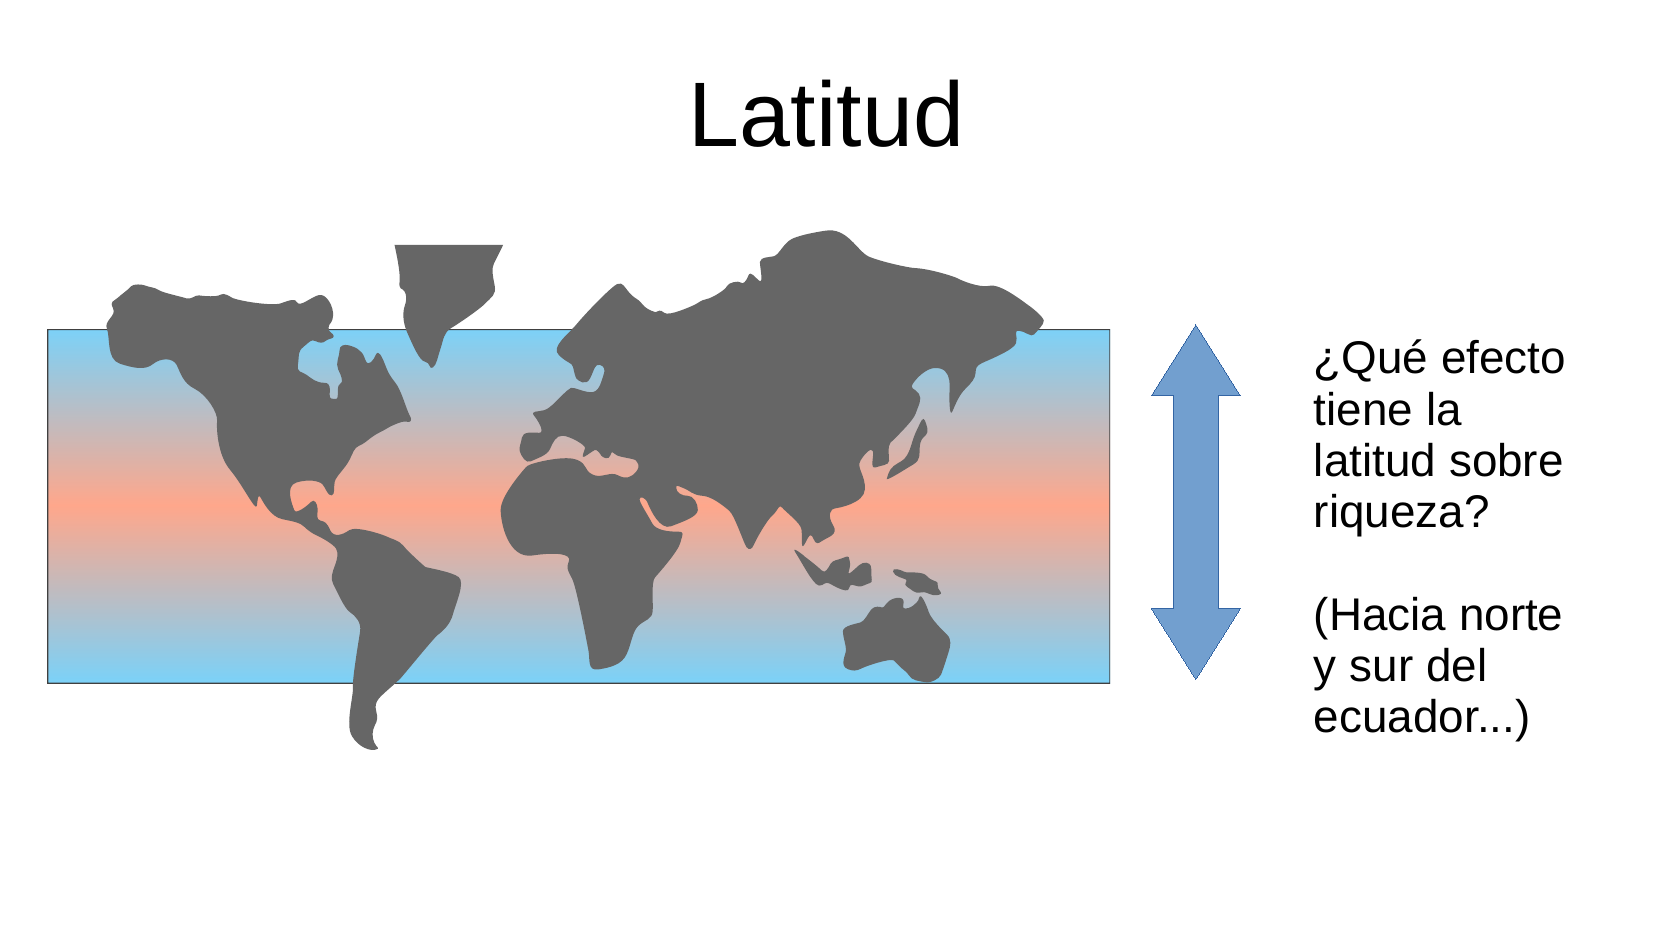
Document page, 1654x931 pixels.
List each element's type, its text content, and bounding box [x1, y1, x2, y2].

text_box [1151, 324, 1241, 680]
text_box [1044, 329, 1111, 684]
title Latitud [82, 37, 1571, 193]
text_box [47, 329, 106, 684]
picture [106, 230, 1044, 751]
text_box ¿Qué efecto tiene la latitud sobre riqueza? (Hacia norte y sur del ecuador...) [1299, 324, 1595, 750]
